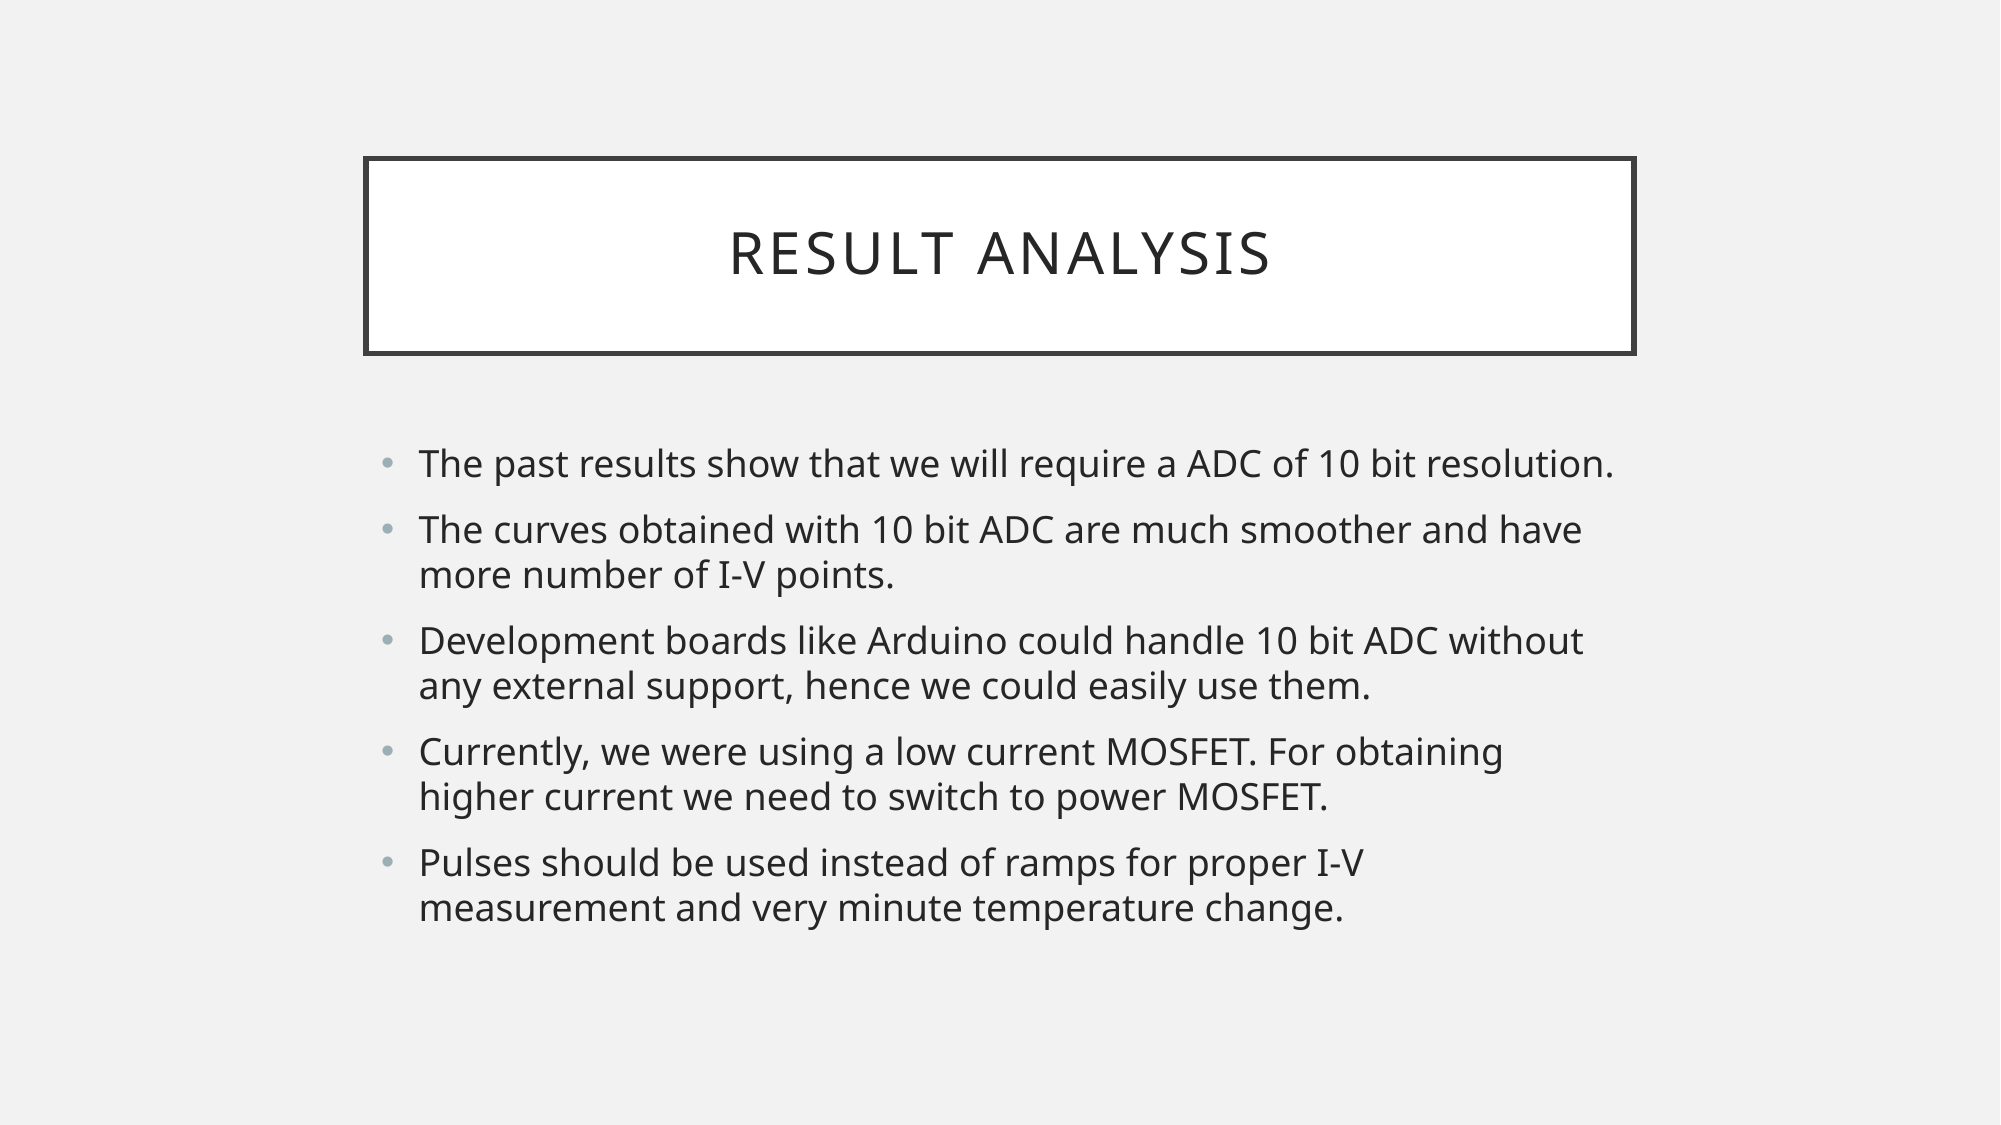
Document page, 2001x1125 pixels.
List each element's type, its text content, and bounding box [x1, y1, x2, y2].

list The past results show that we will require a ADC of 10 bit resolution. The curves obtained with 10 bit ADC are much smoother and have more number of I-V points. Development boards like Arduino could handle 10 bit ADC without any external support, hence we could easily use them. Currently, we were using a low current MOSFET. For obtaining higher current we need to switch to power MOSFET. Pulses should be used instead of ramps for proper I-V measurement and very minute temperature change. [366, 432, 1634, 942]
title Result analysis [366, 158, 1634, 354]
